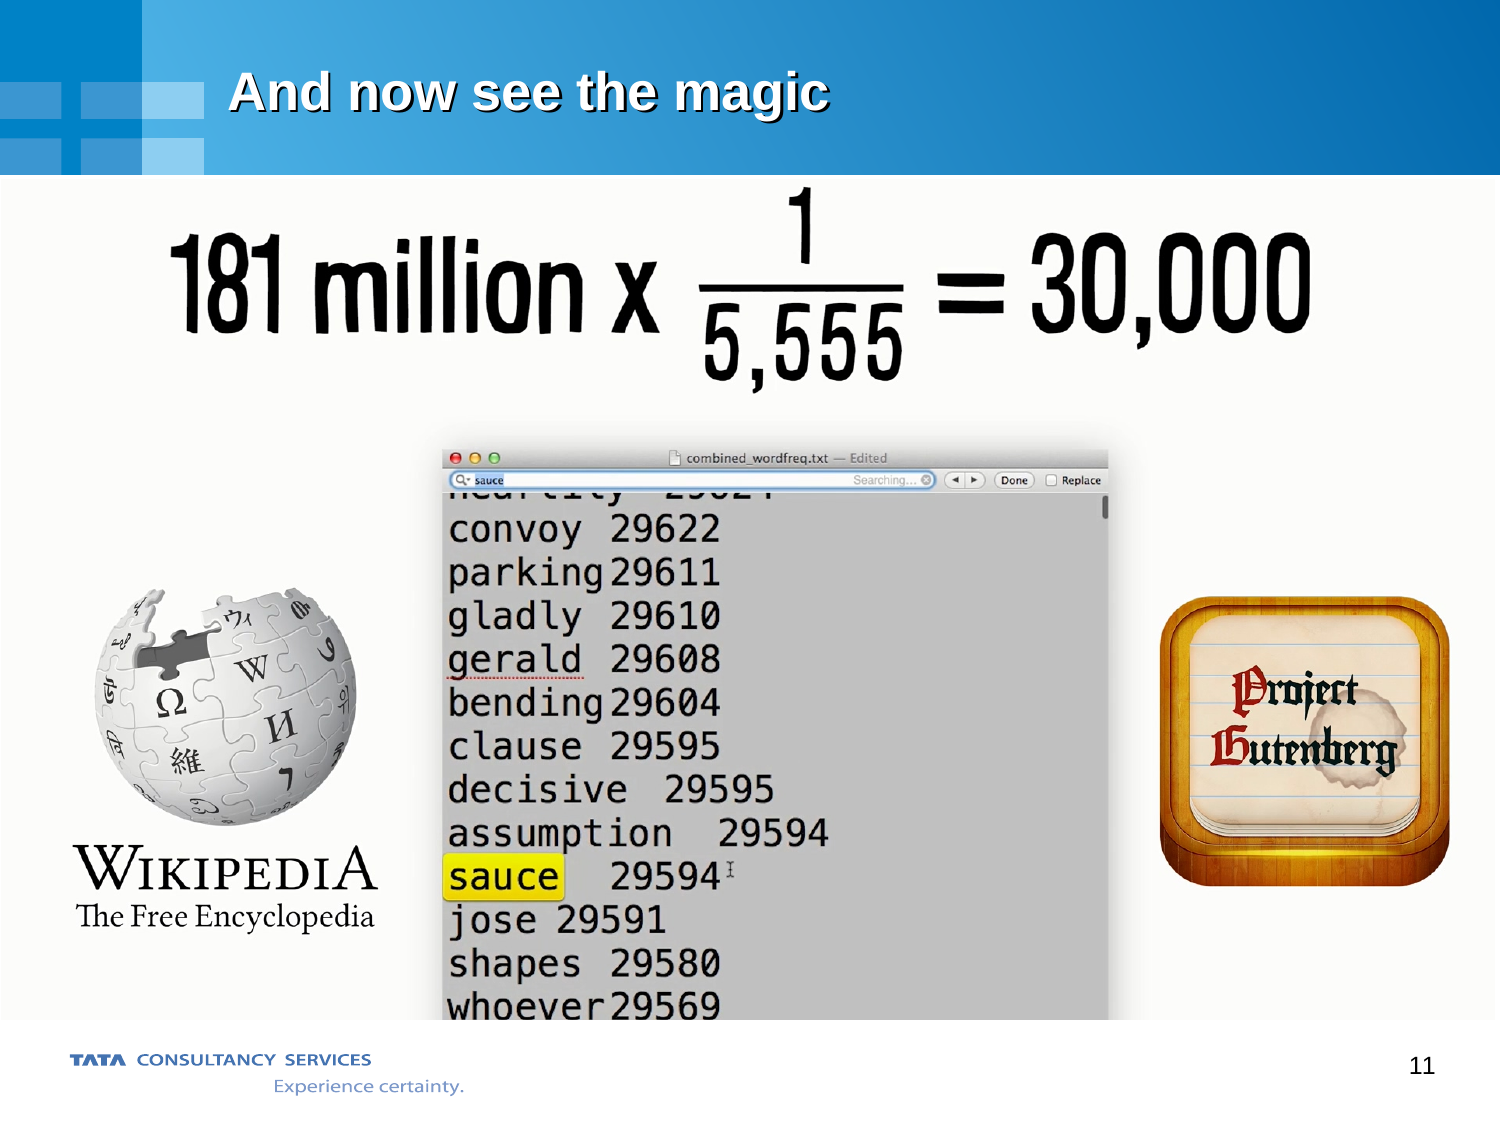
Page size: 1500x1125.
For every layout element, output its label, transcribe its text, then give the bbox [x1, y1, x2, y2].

picture [1, 179, 1495, 1021]
title And now see the magic [212, 54, 1447, 131]
